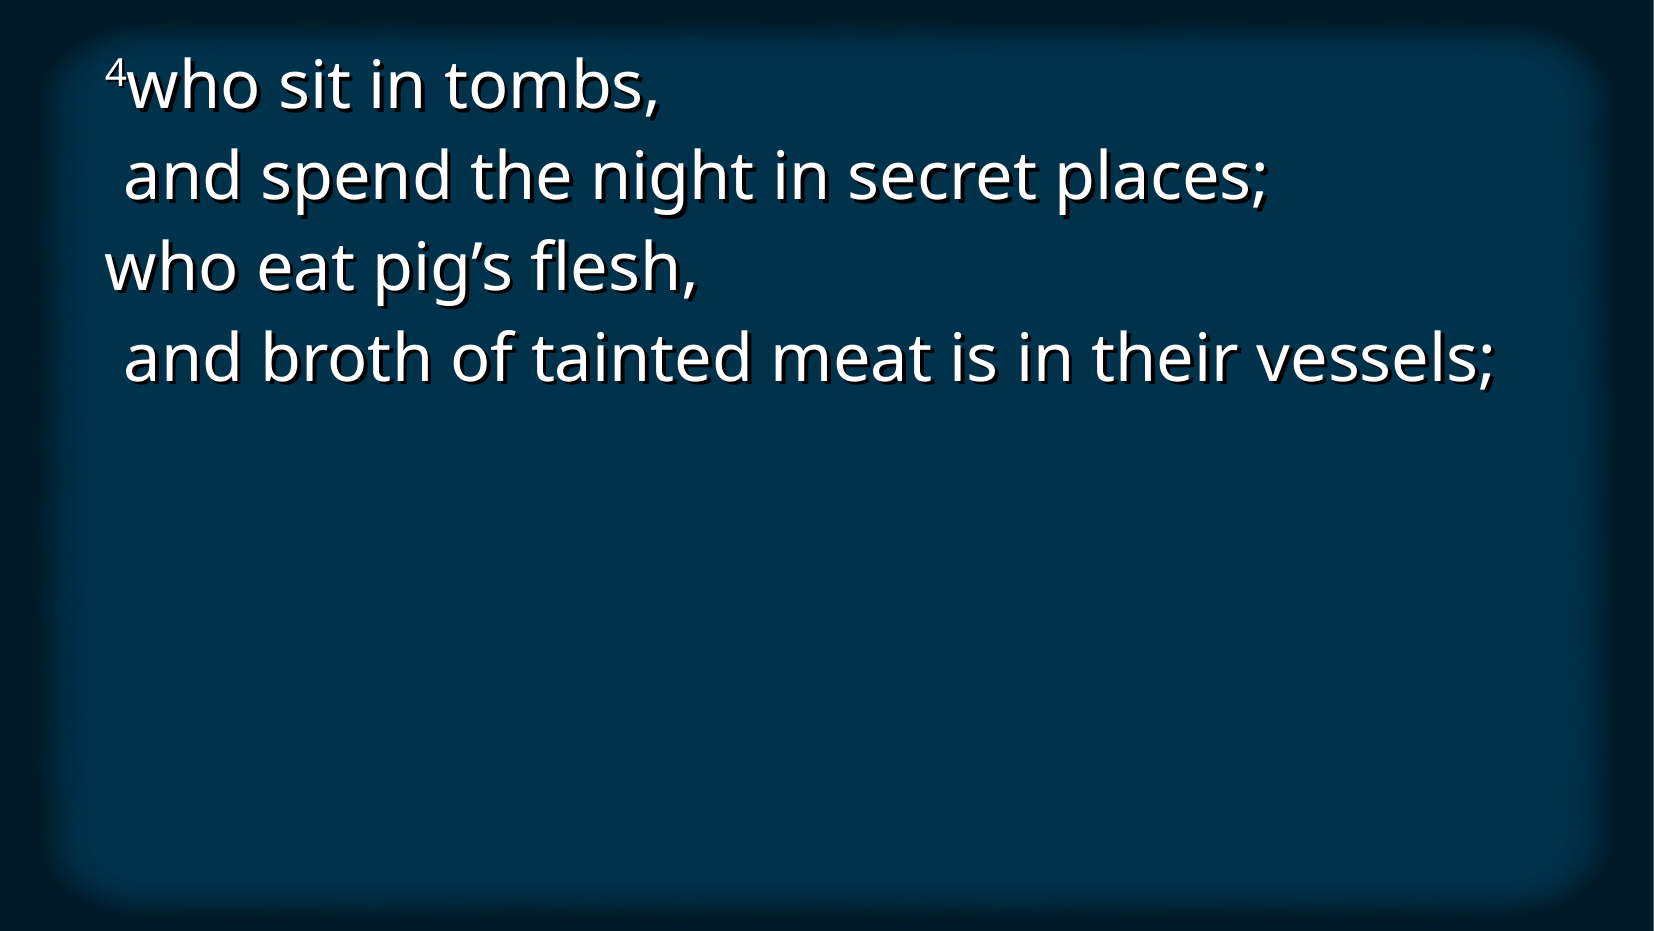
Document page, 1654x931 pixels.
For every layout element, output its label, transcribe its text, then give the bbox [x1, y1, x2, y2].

text_box 4who sit in tombs, and spend the night in secret places; who eat pig’s flesh, and broth of tainted meat is in their vessels; [90, 30, 1576, 400]
picture [0, 0, 1654, 931]
